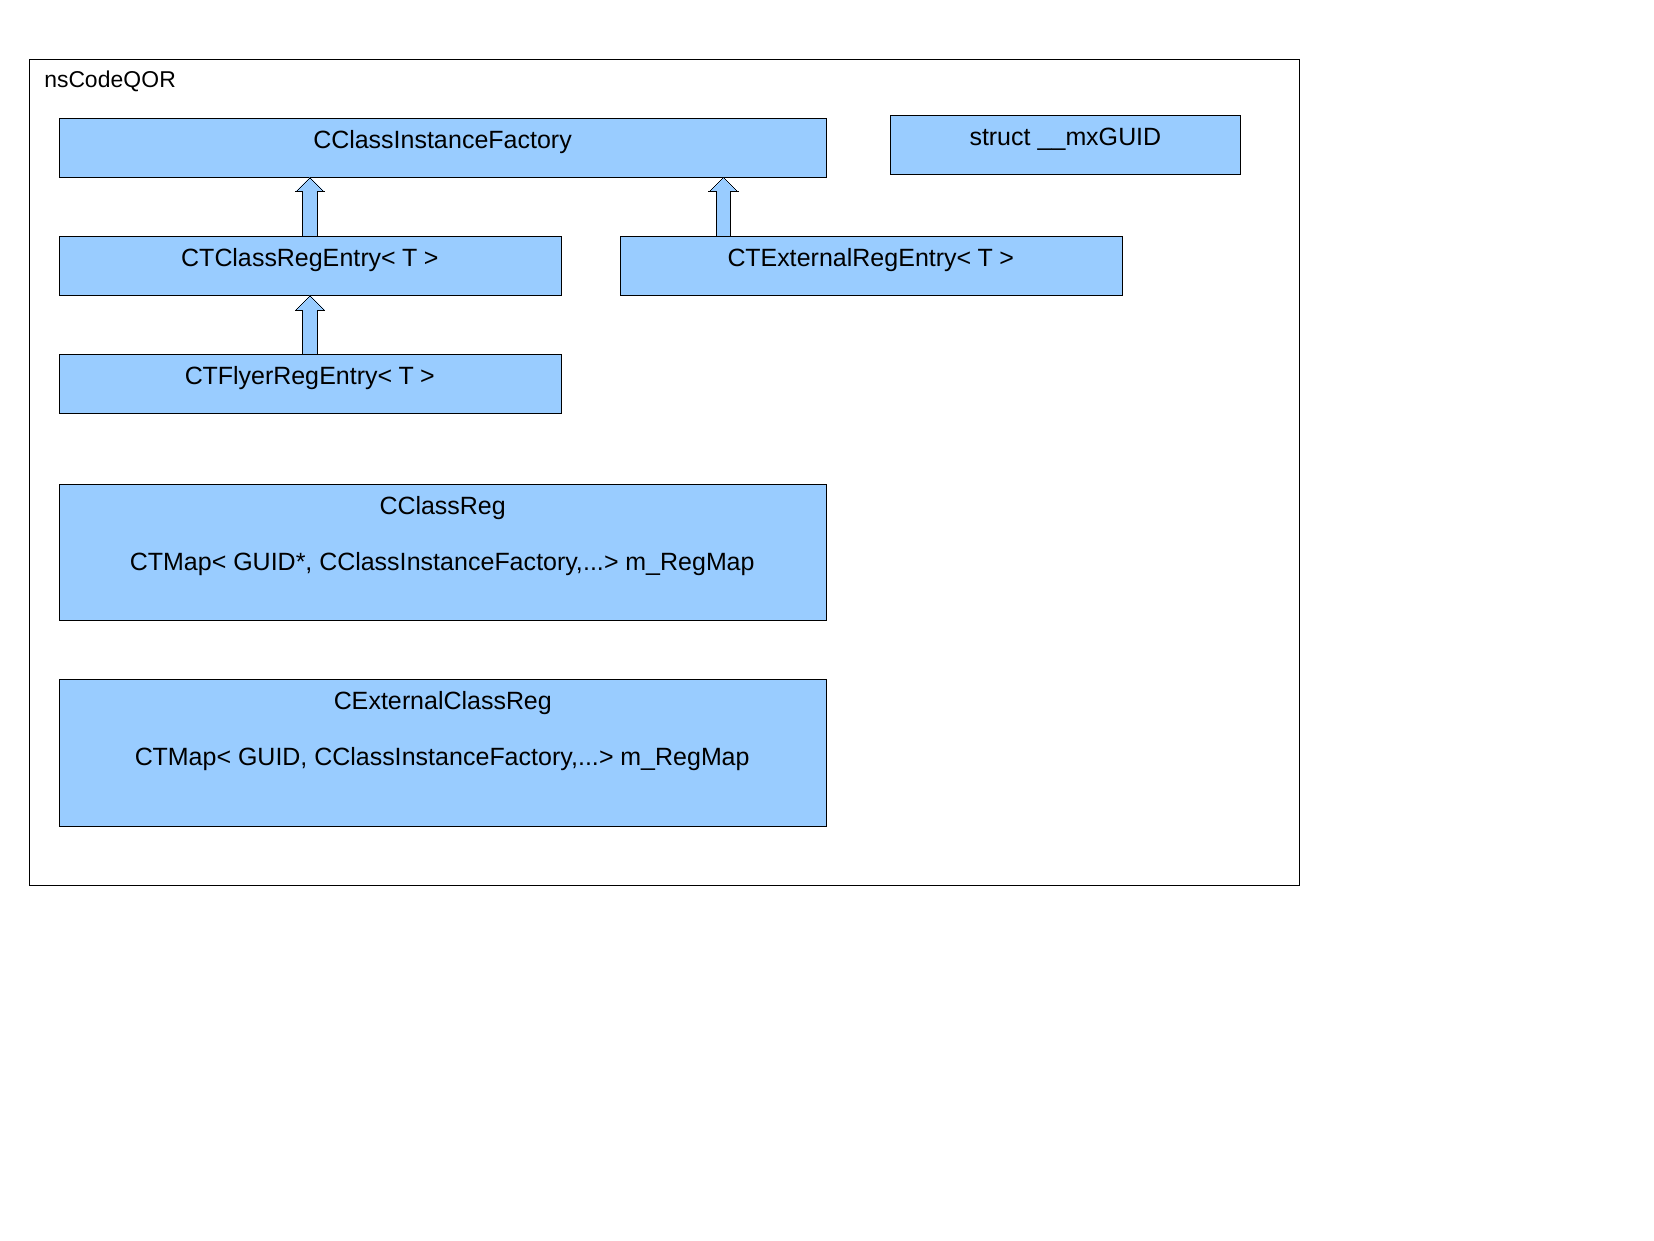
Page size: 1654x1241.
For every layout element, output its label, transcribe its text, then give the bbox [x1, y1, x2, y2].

text_box CTFlyerRegEntry< T > [59, 354, 562, 414]
text_box CClassReg CTMap< GUID*, CClassInstanceFactory,...> m_RegMap [59, 484, 827, 621]
text_box struct __mxGUID [890, 115, 1241, 175]
text_box CTExternalRegEntry< T > [620, 236, 1123, 296]
text_box nsCodeQOR [29, 59, 1300, 886]
text_box CExternalClassReg CTMap< GUID, CClassInstanceFactory,...> m_RegMap [59, 679, 827, 827]
text_box [708, 177, 739, 237]
text_box [295, 177, 325, 237]
text_box [295, 295, 325, 355]
text_box CClassInstanceFactory [59, 118, 827, 178]
text_box CTClassRegEntry< T > [59, 236, 562, 296]
